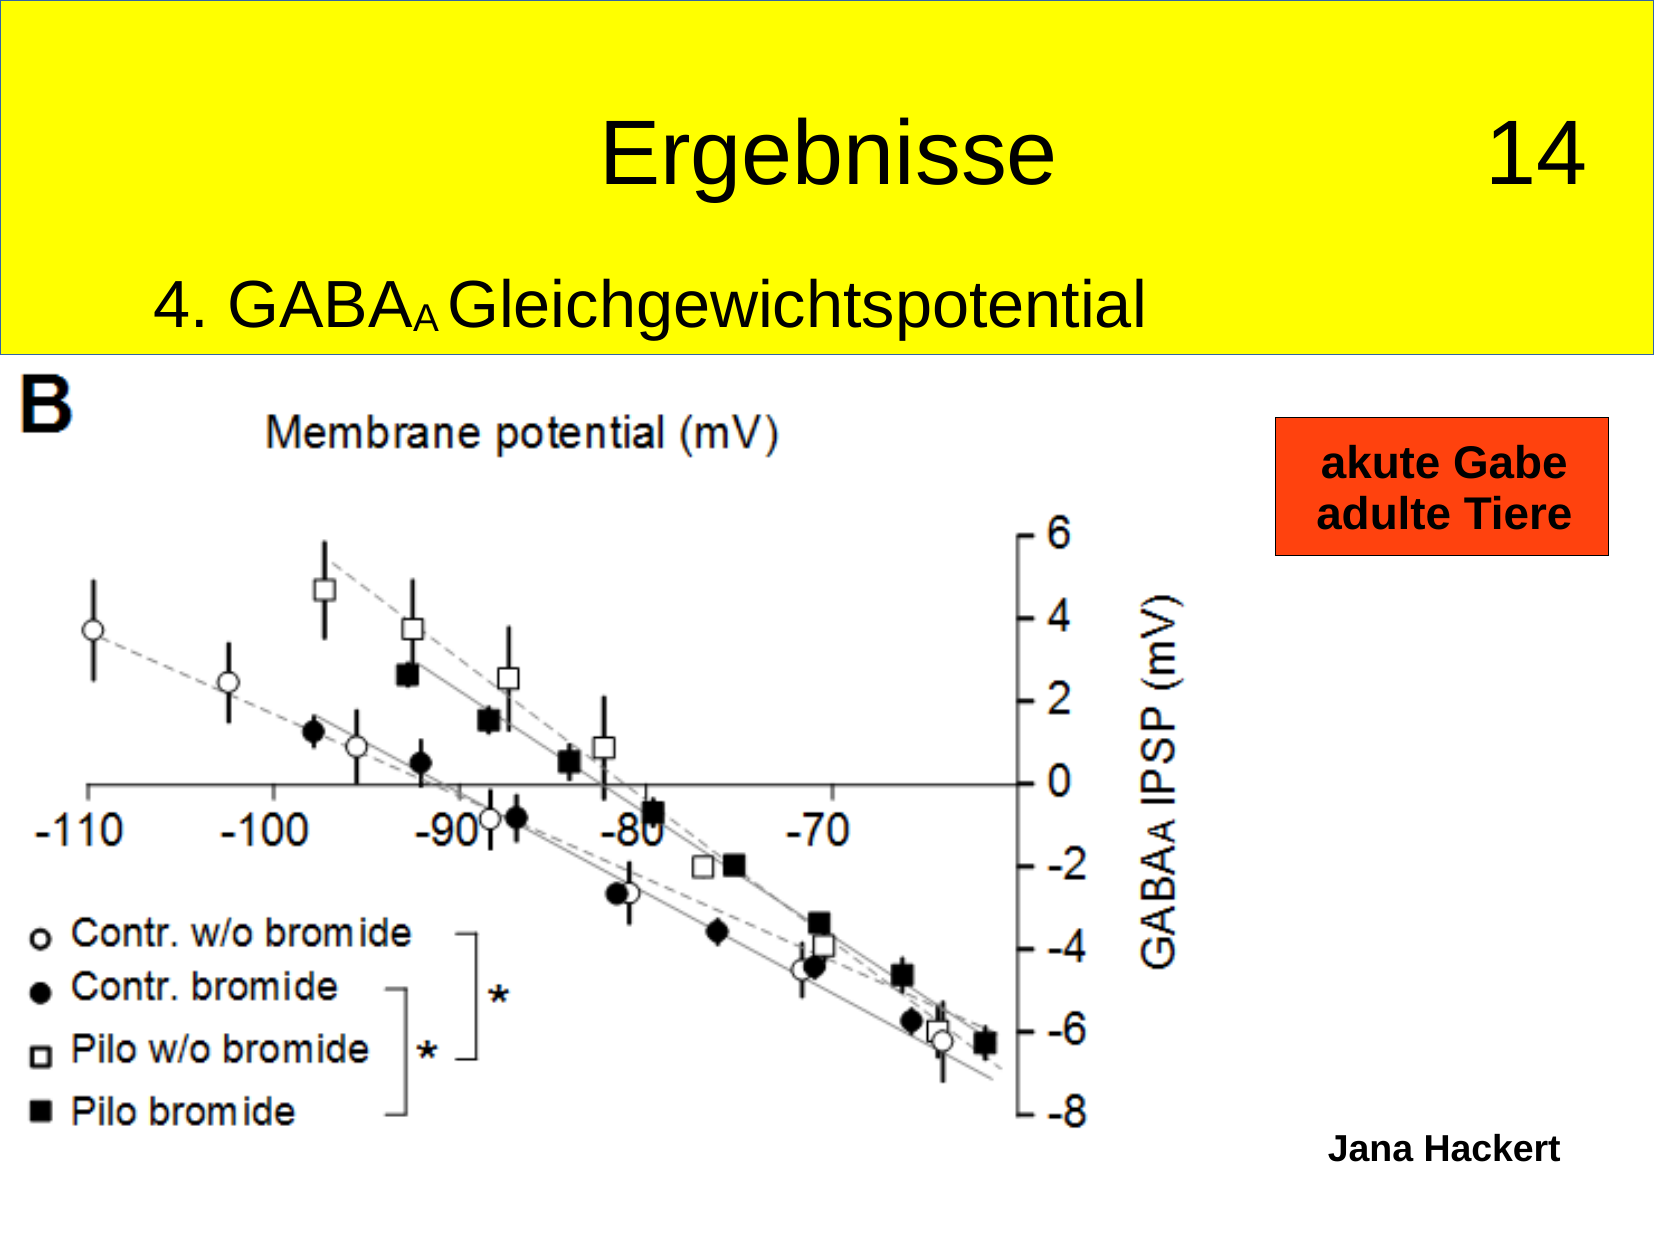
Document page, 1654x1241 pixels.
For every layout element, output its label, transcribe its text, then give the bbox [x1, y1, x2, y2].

text_box [0, 0, 1654, 355]
text_box [1275, 417, 1609, 556]
picture [15, 366, 1193, 1146]
list 4. GABAA Gleichgewichtspotential [82, 266, 1571, 367]
title Ergebnisse <Foliennummer> [82, 49, 1607, 257]
text_box akute Gabe adulte Tiere Jana Hackert [1296, 429, 1592, 1198]
